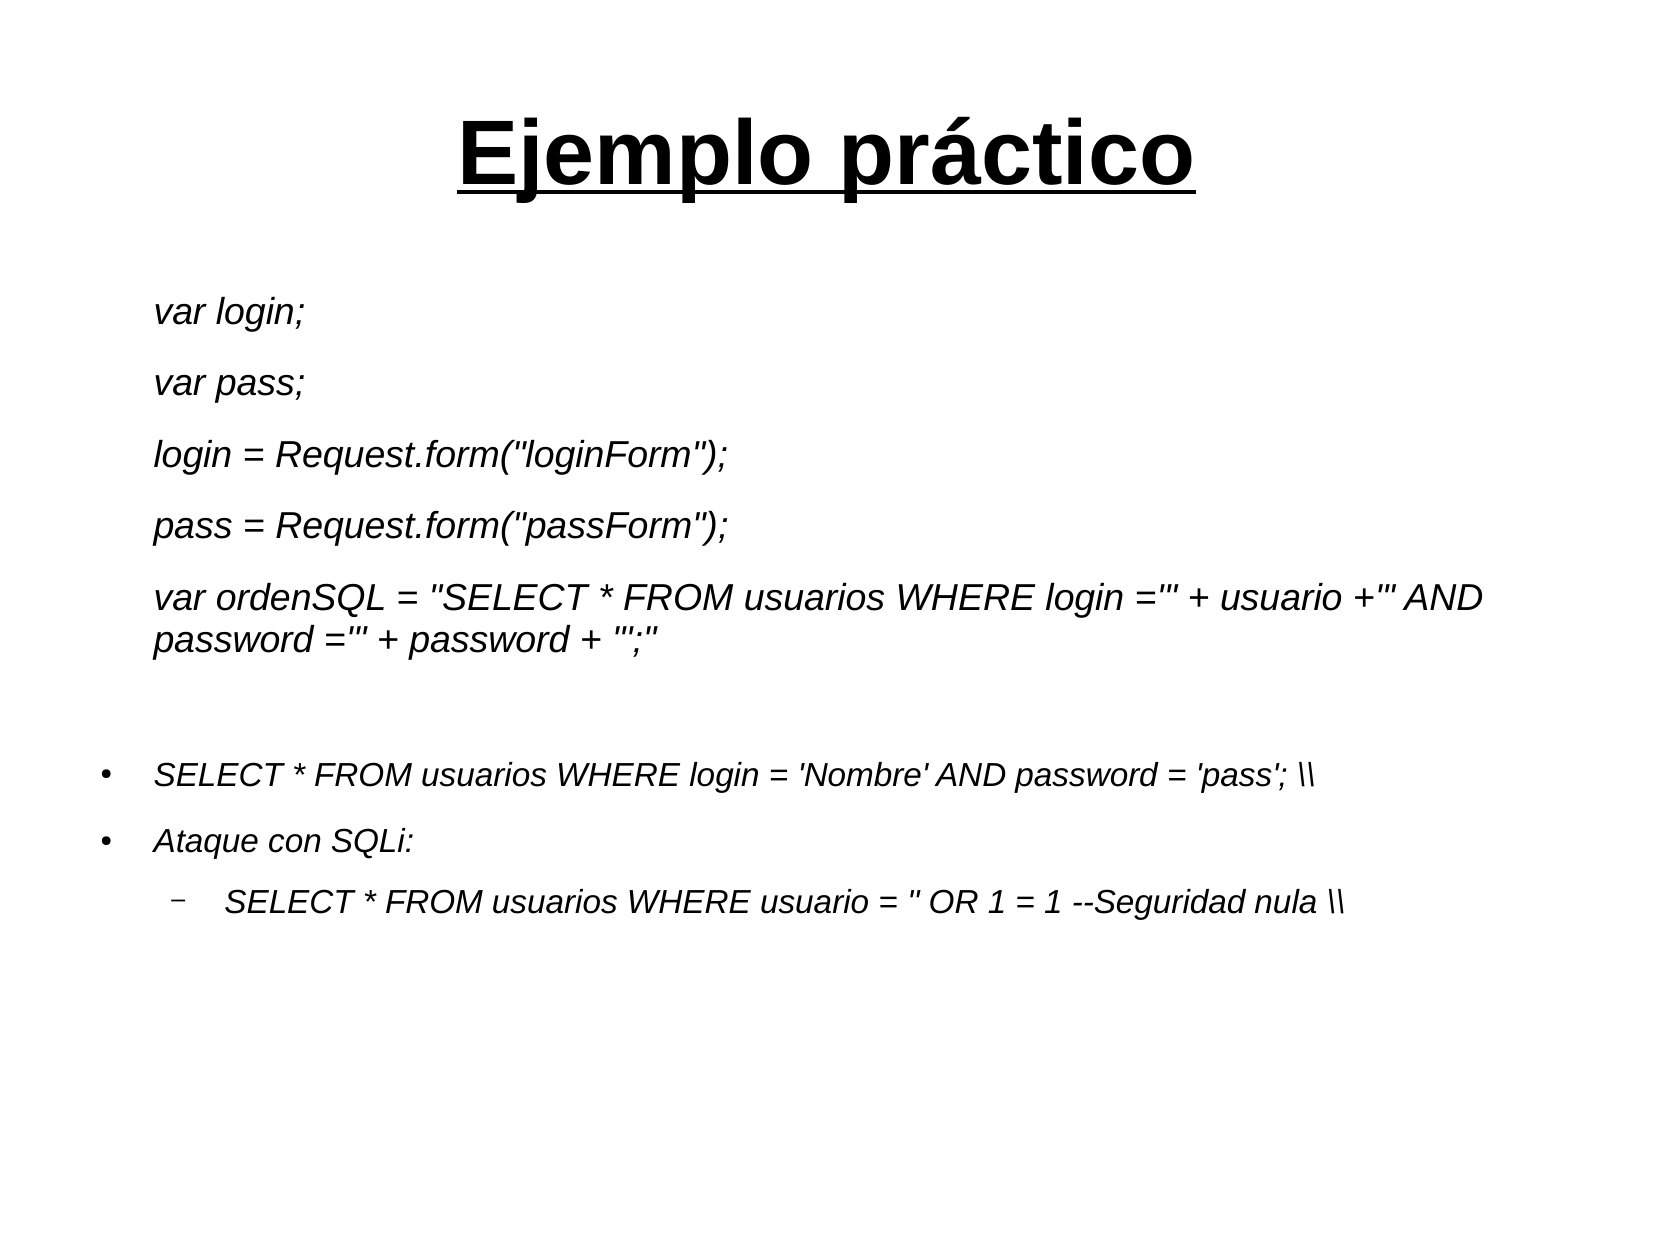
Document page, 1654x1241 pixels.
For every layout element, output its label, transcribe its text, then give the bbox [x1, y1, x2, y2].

list var login; var pass; login = Request.form("loginForm"); pass = Request.form("passForm"); var ordenSQL = "SELECT * FROM usuarios WHERE login ='" + usuario +"' AND password ='" + password + "';" SELECT * FROM usuarios WHERE login = 'Nombre' AND password = 'pass'; \\ Ataque con SQLi: SELECT * FROM usuarios WHERE usuario = '' OR 1 = 1 --Seguridad nula \\ [82, 290, 1571, 1010]
title Ejemplo práctico [82, 49, 1571, 257]
